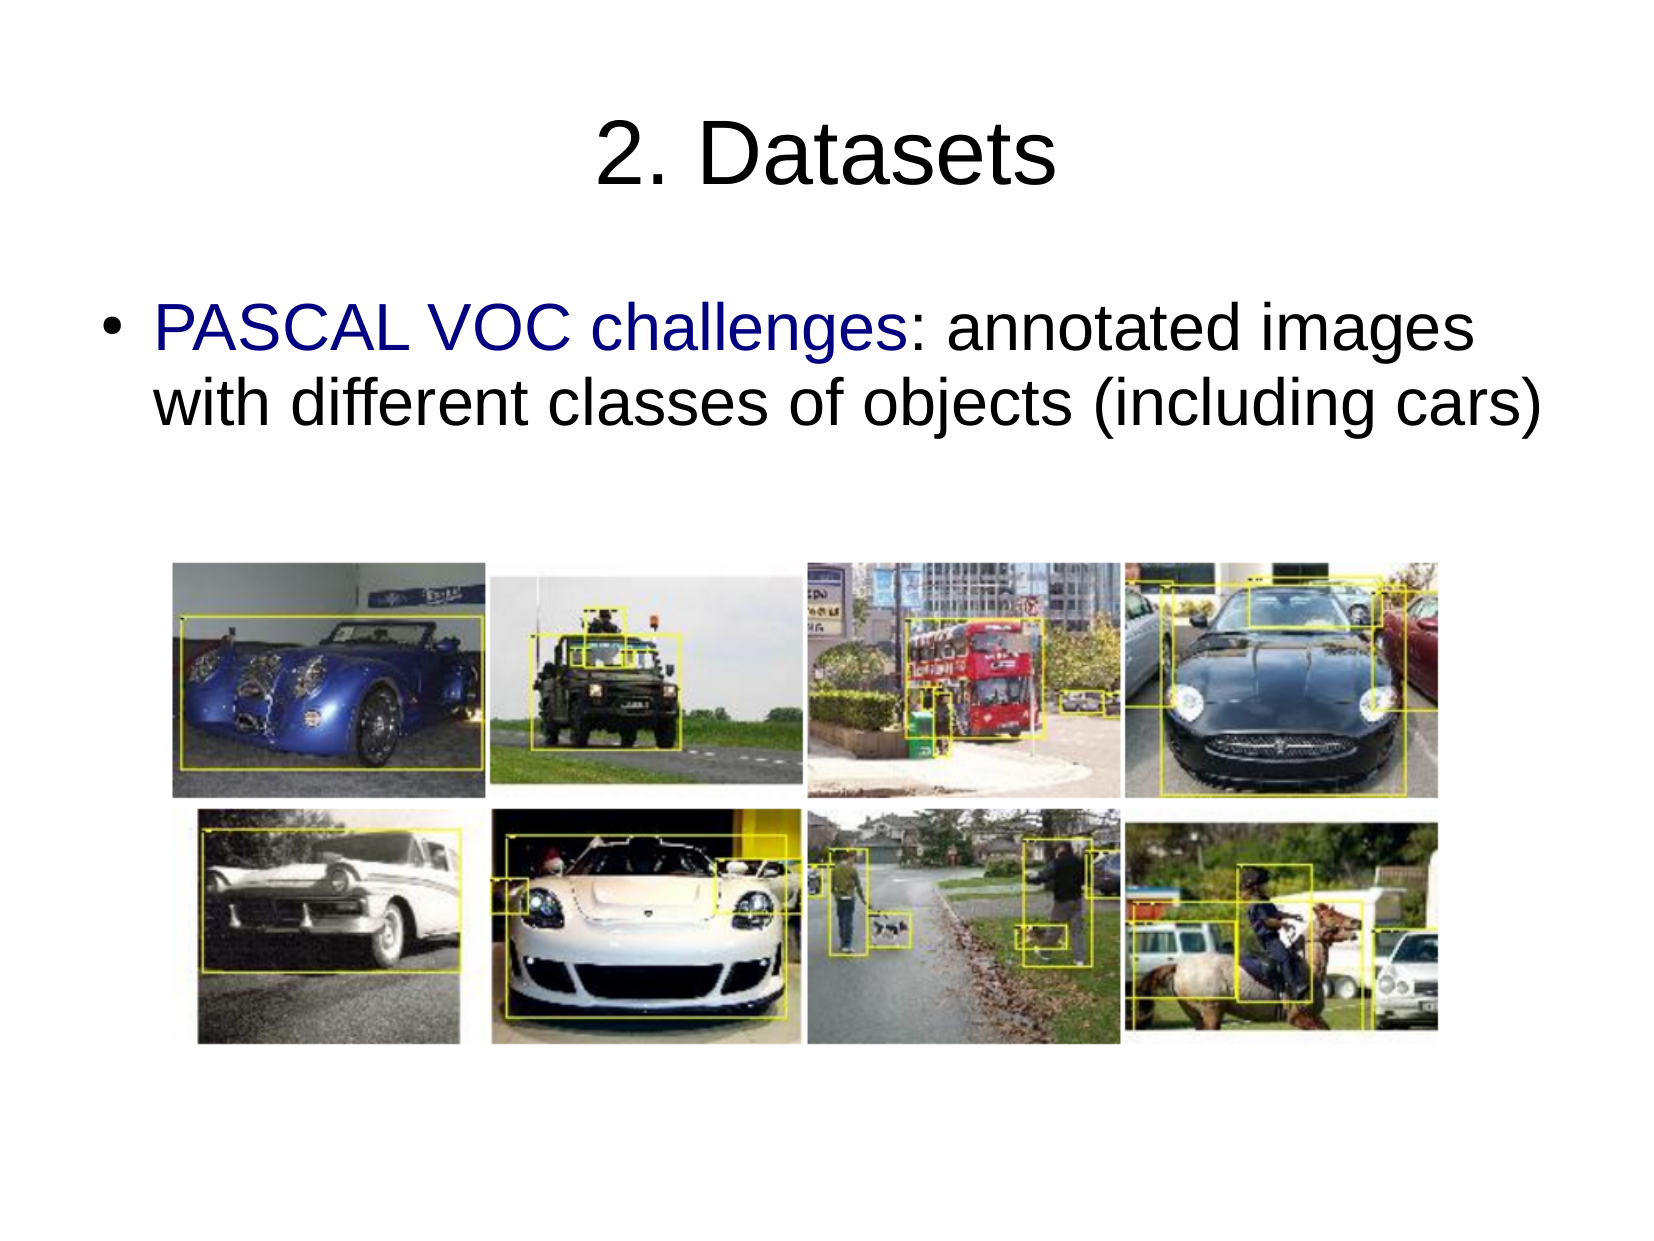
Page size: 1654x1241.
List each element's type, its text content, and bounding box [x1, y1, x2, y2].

list PASCAL VOC challenges: annotated images with different classes of objects (including cars) [82, 290, 1571, 1109]
title 2. Datasets [82, 49, 1571, 257]
picture [154, 560, 1493, 1049]
